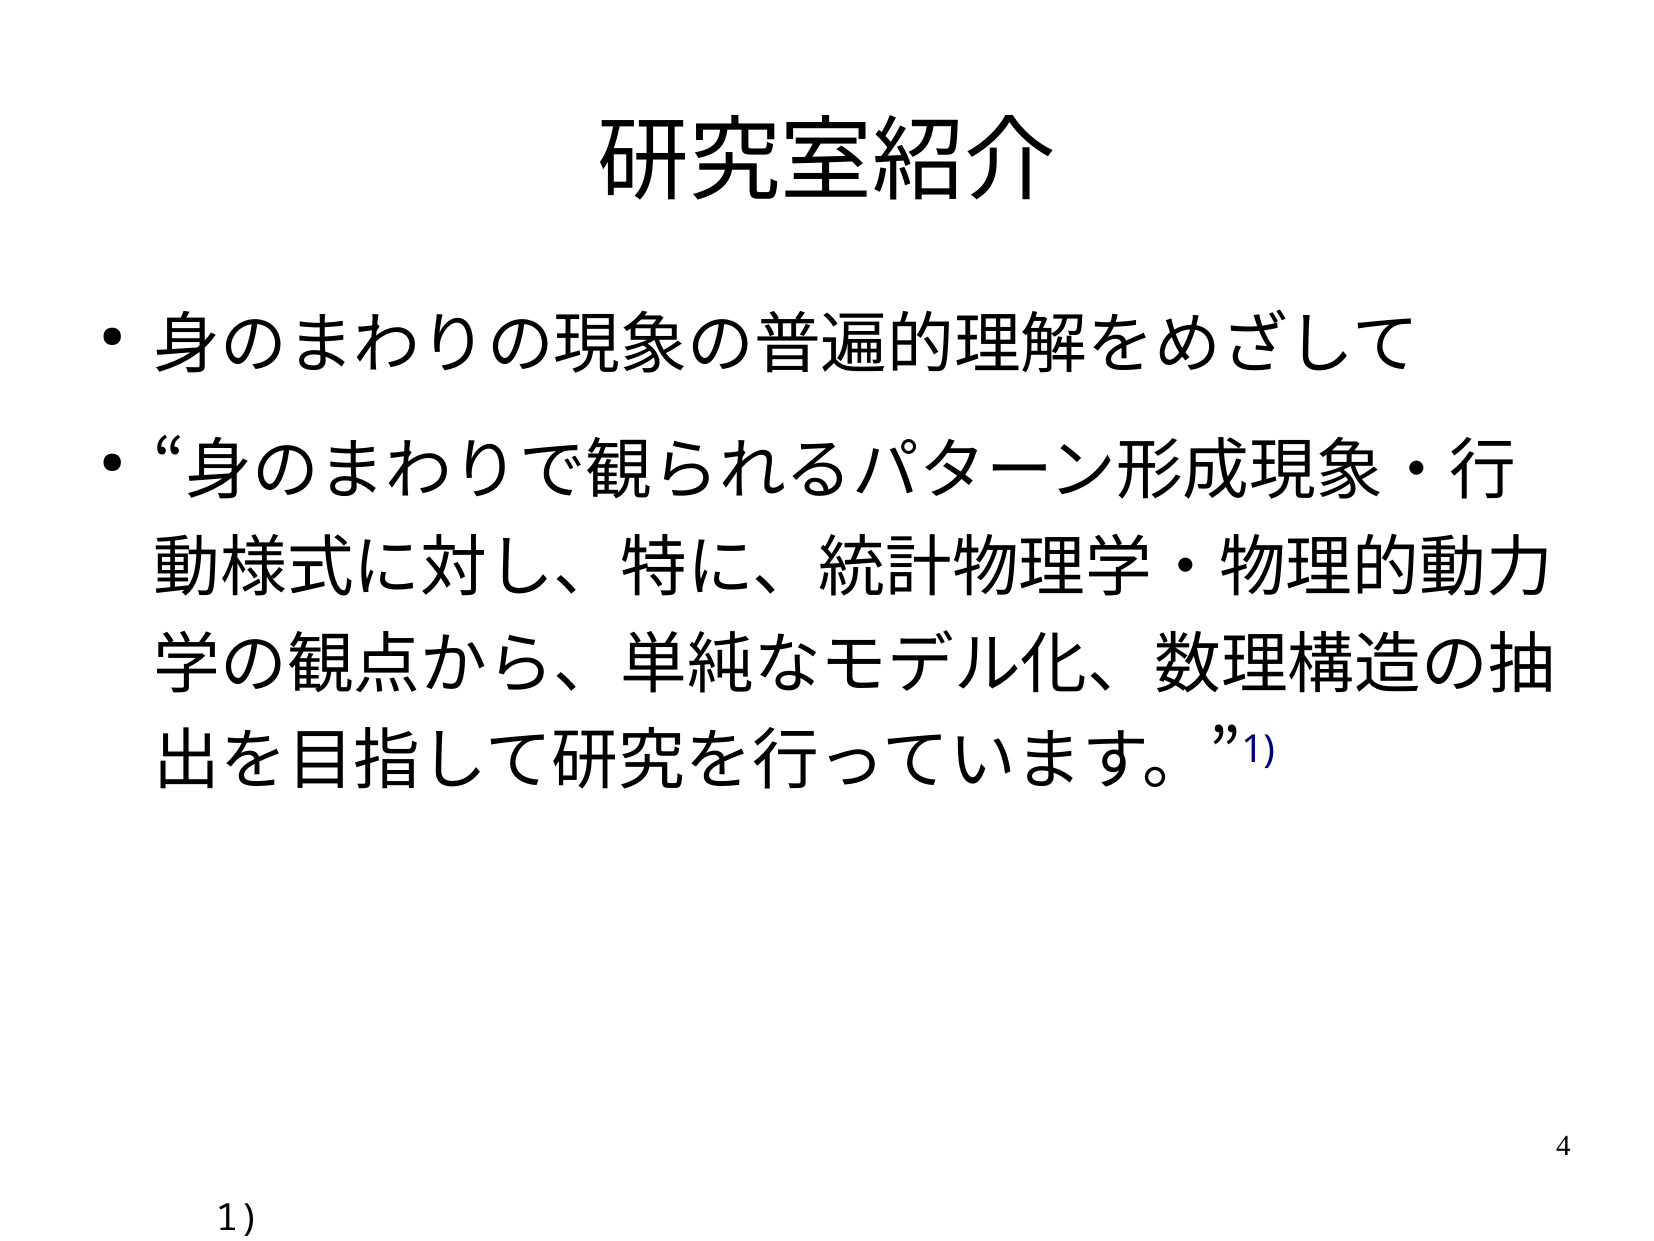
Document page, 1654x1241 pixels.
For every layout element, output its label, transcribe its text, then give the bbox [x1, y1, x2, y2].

list 身のまわりの現象の普遍的理解をめざして “身のまわりで観られるパターン形成現象・行動様式に対し、特に、統計物理学・物理的動力学の観点から、単純なモデル化、数理構造の抽出を目指して研究を行っています。”1) [82, 290, 1571, 1010]
title 研究室紹介 [82, 84, 1571, 221]
text_box 1) http://www.y2003.phys.waseda.ac.jp/cgi-bin/fswiki/wiki.cgi?page=FrontPage [200, 1183, 1654, 1237]
